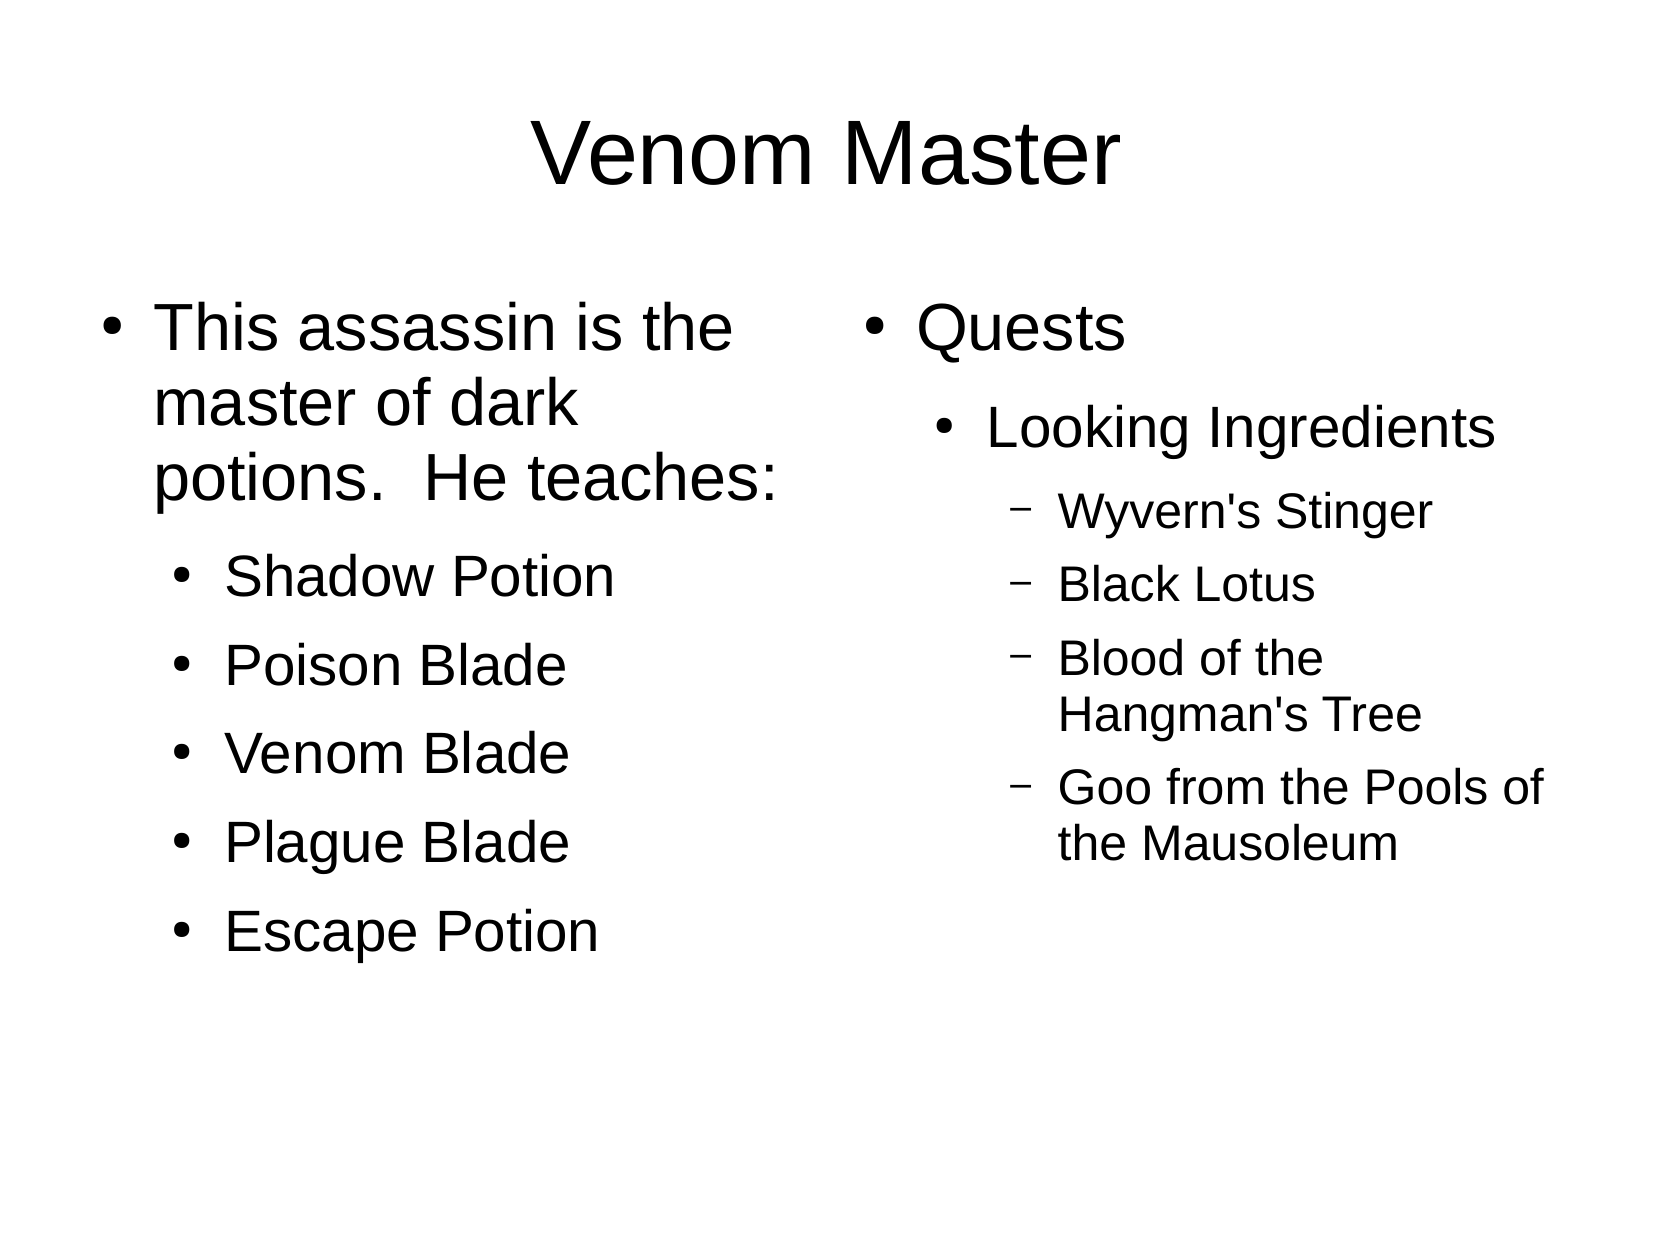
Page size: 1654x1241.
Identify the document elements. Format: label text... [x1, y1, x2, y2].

title Venom Master [82, 56, 1571, 250]
list This assassin is the master of dark potions. He teaches: Shadow Potion Poison Blade Venom Blade Plague Blade Escape Potion [82, 290, 809, 1109]
list Quests Looking Ingredients Wyvern's Stinger Black Lotus Blood of the Hangman's Tree Goo from the Pools of the Mausoleum [845, 290, 1572, 1109]
